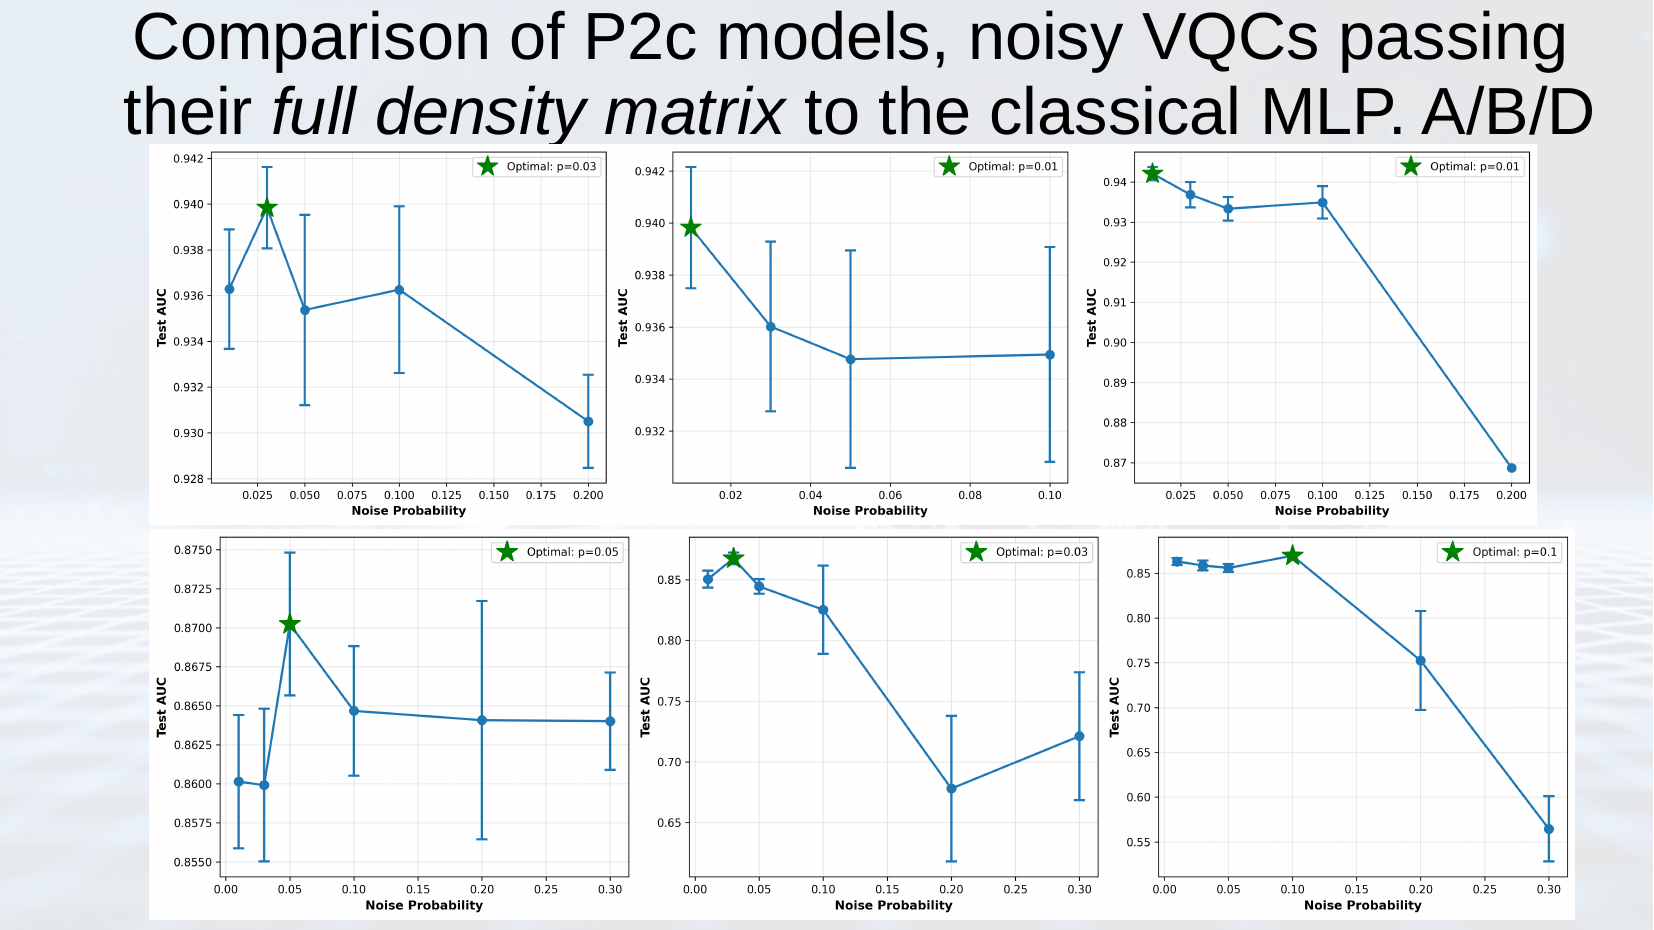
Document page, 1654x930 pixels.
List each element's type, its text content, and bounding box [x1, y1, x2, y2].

title Comparison of P2c models, noisy VQCs passing their full density matrix to the classical MLP. A/B/D [0, 0, 1650, 150]
picture [149, 529, 1575, 920]
picture [149, 144, 1537, 525]
